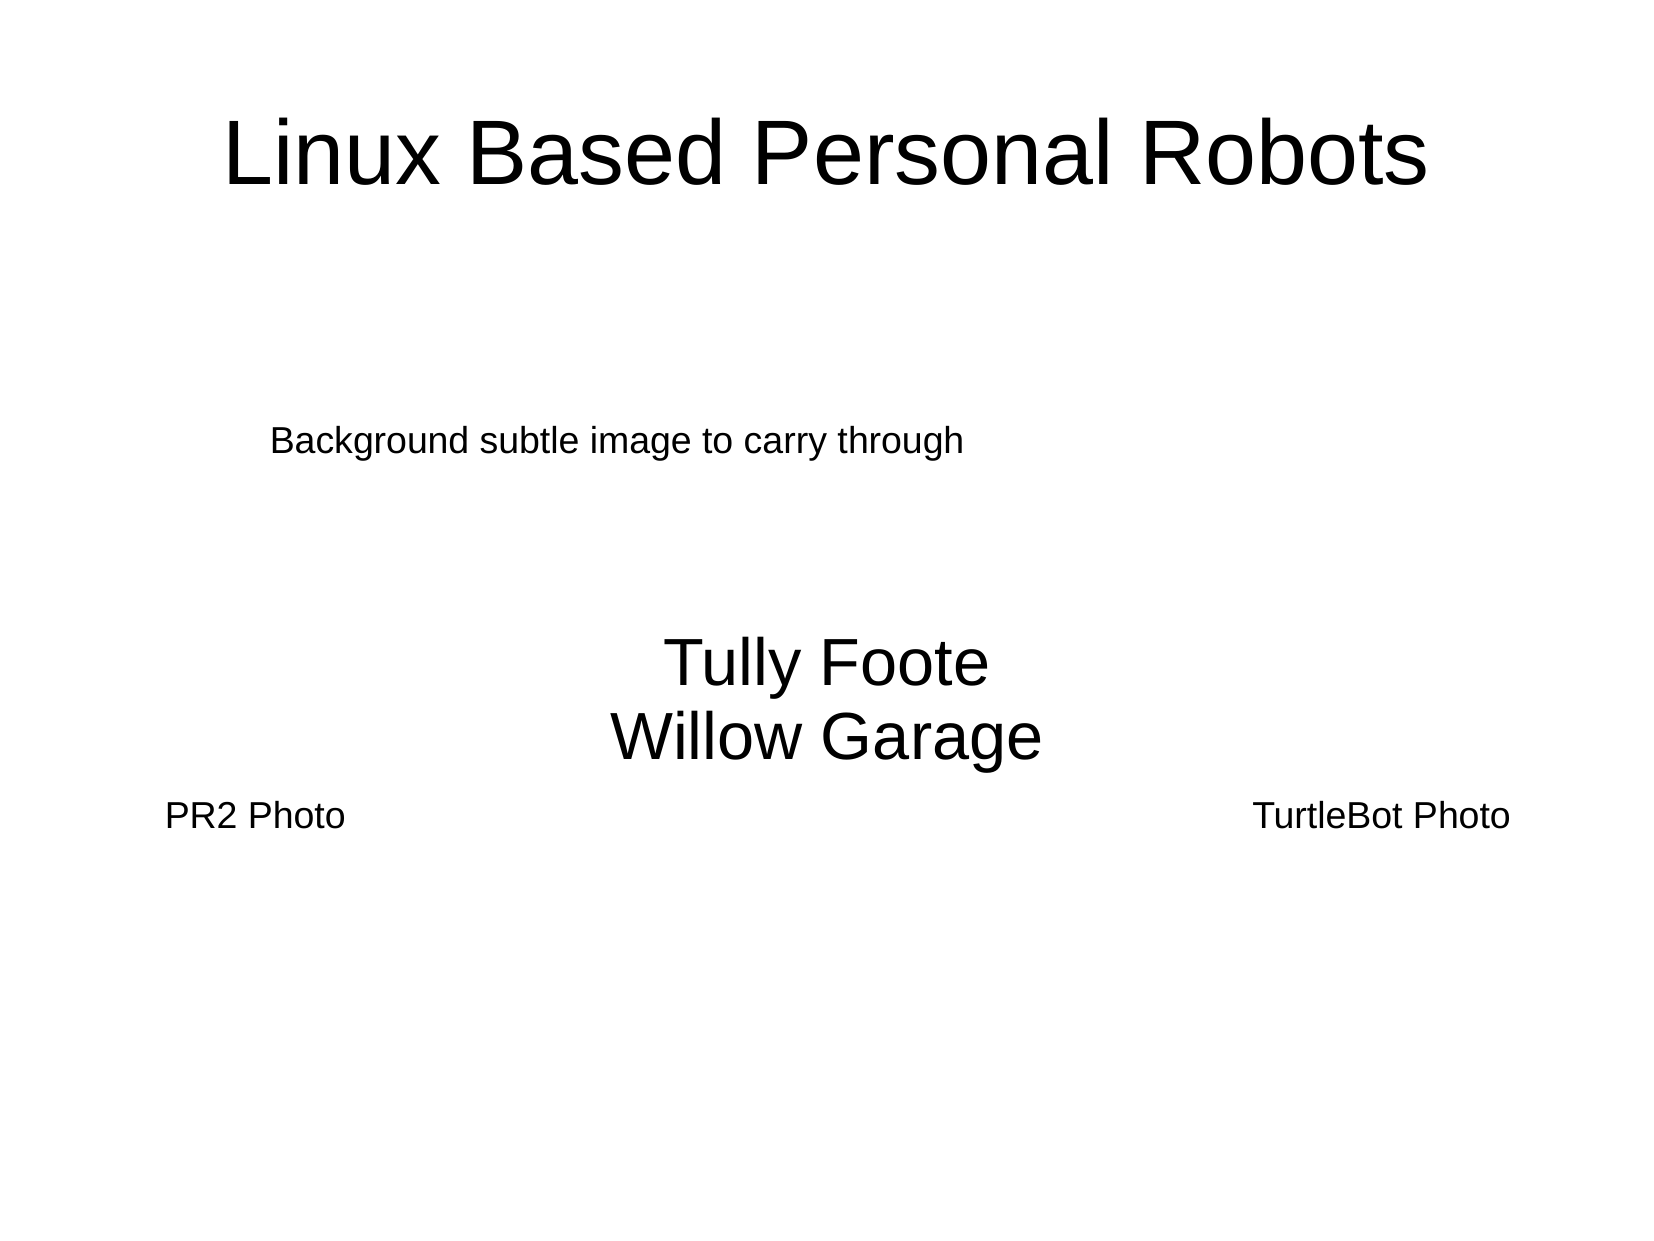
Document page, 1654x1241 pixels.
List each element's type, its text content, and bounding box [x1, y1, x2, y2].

title Linux Based Personal Robots [82, 56, 1571, 250]
text_box TurtleBot Photo [1237, 787, 1576, 845]
text_box PR2 Photo [150, 787, 413, 845]
text_box Background subtle image to carry through [254, 412, 980, 470]
subtitle Tully Foote Willow Garage [82, 297, 1571, 1102]
